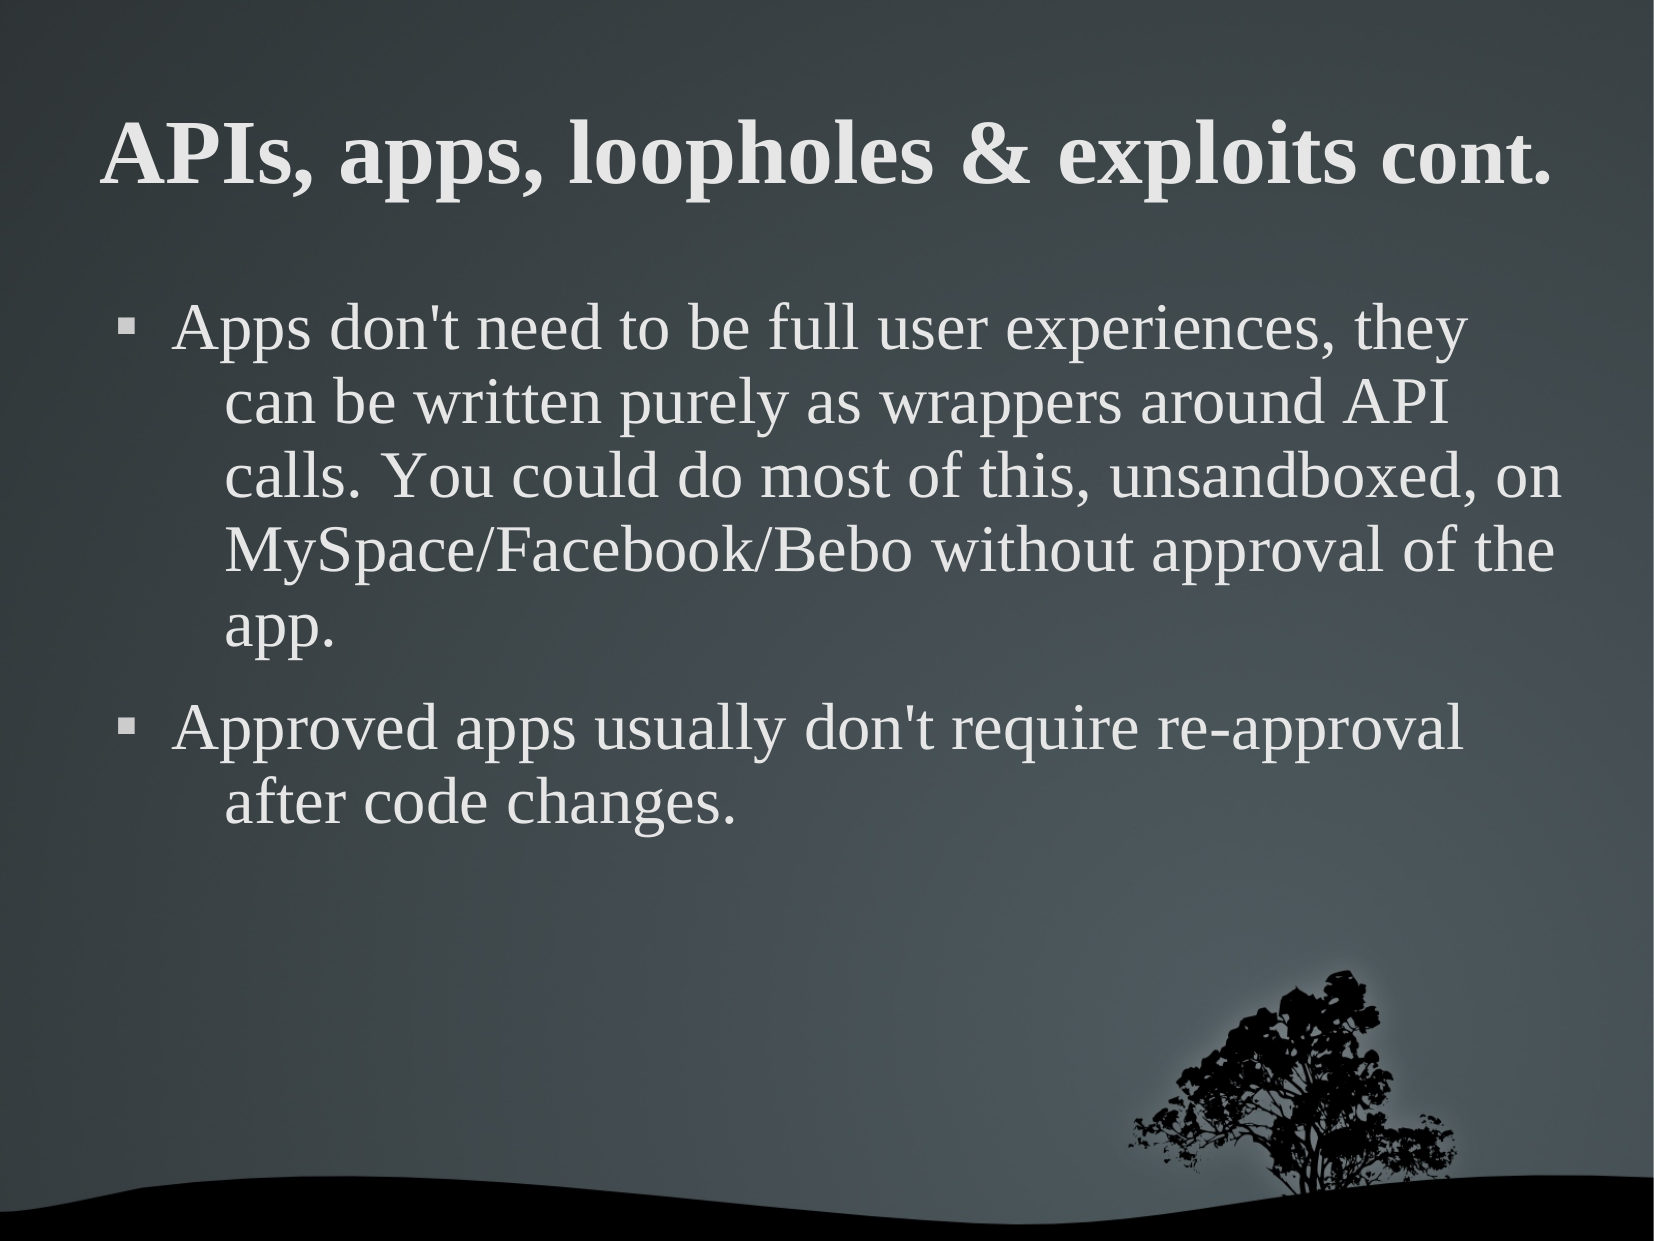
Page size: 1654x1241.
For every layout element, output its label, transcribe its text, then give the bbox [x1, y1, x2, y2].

picture [0, 0, 1654, 1241]
title APIs, apps, loopholes & exploits cont. [82, 56, 1571, 250]
list Apps don't need to be full user experiences, they can be written purely as wrappers around API calls. You could do most of this, unsandboxed, on MySpace/Facebook/Bebo without approval of the app. Approved apps usually don't require re-approval after code changes. [82, 290, 1571, 1094]
